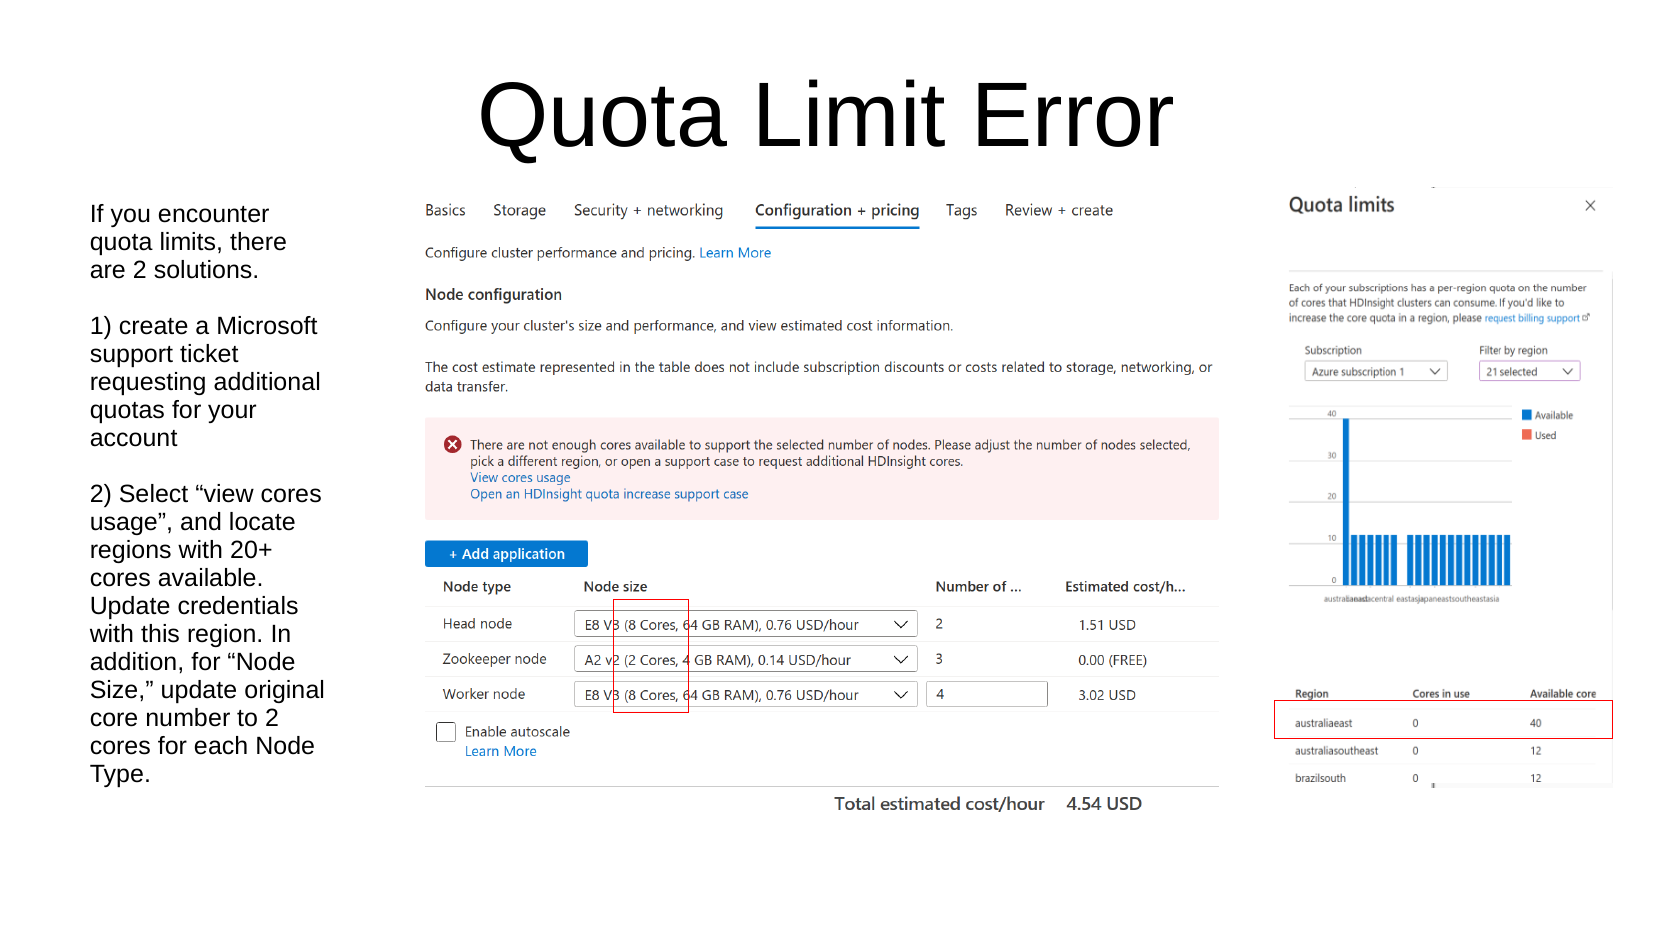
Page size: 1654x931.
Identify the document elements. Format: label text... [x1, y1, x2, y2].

picture [1274, 739, 1613, 788]
picture [1275, 701, 1612, 738]
picture [412, 192, 1229, 830]
title Quota Limit Error [82, 37, 1571, 193]
picture [1274, 187, 1613, 700]
text_box If you encounter quota limits, there are 2 solutions. 1) create a Microsoft support ticket requesting additional quotas for your account 2) Select “view cores usage”, and locate regions with 20+ cores available. Update credentials with this region. In addition, for “Node Size,” update original core number to 2 cores for each Node Type. [75, 192, 341, 796]
